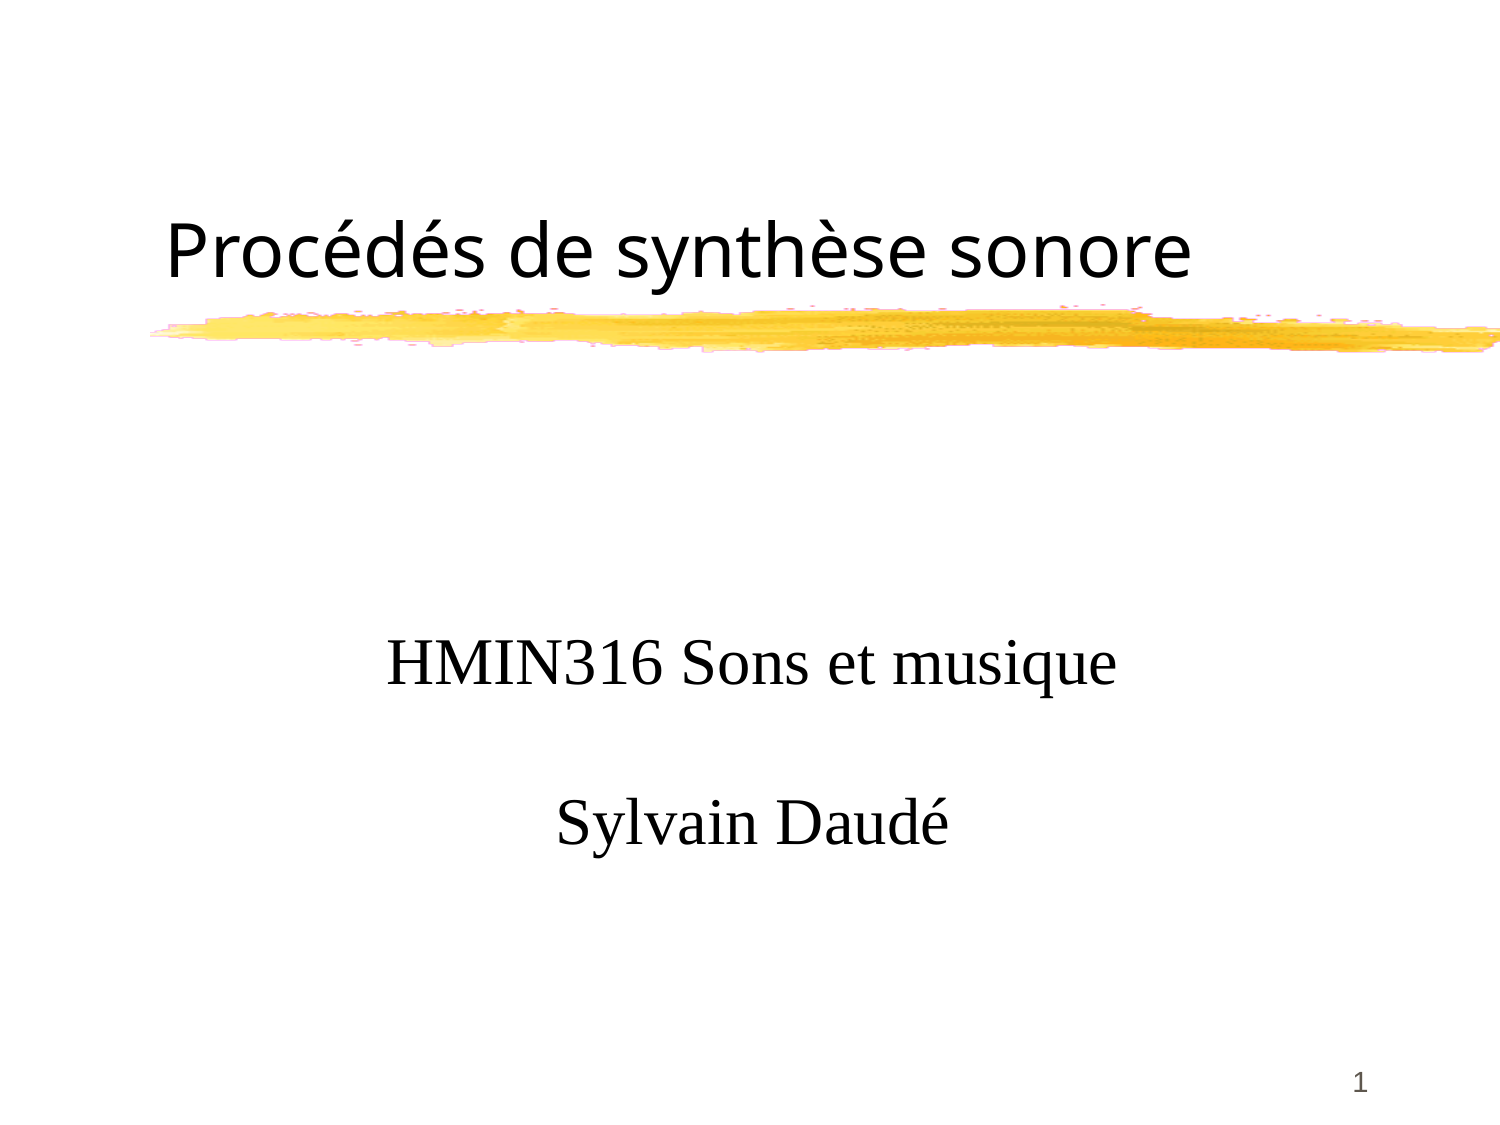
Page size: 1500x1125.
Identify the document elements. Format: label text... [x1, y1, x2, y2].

text_box HMIN316 Sons et musique Sylvain Daudé [147, 610, 1359, 865]
picture [150, 299, 1500, 363]
title Procédés de synthèse sonore [149, 49, 1417, 300]
